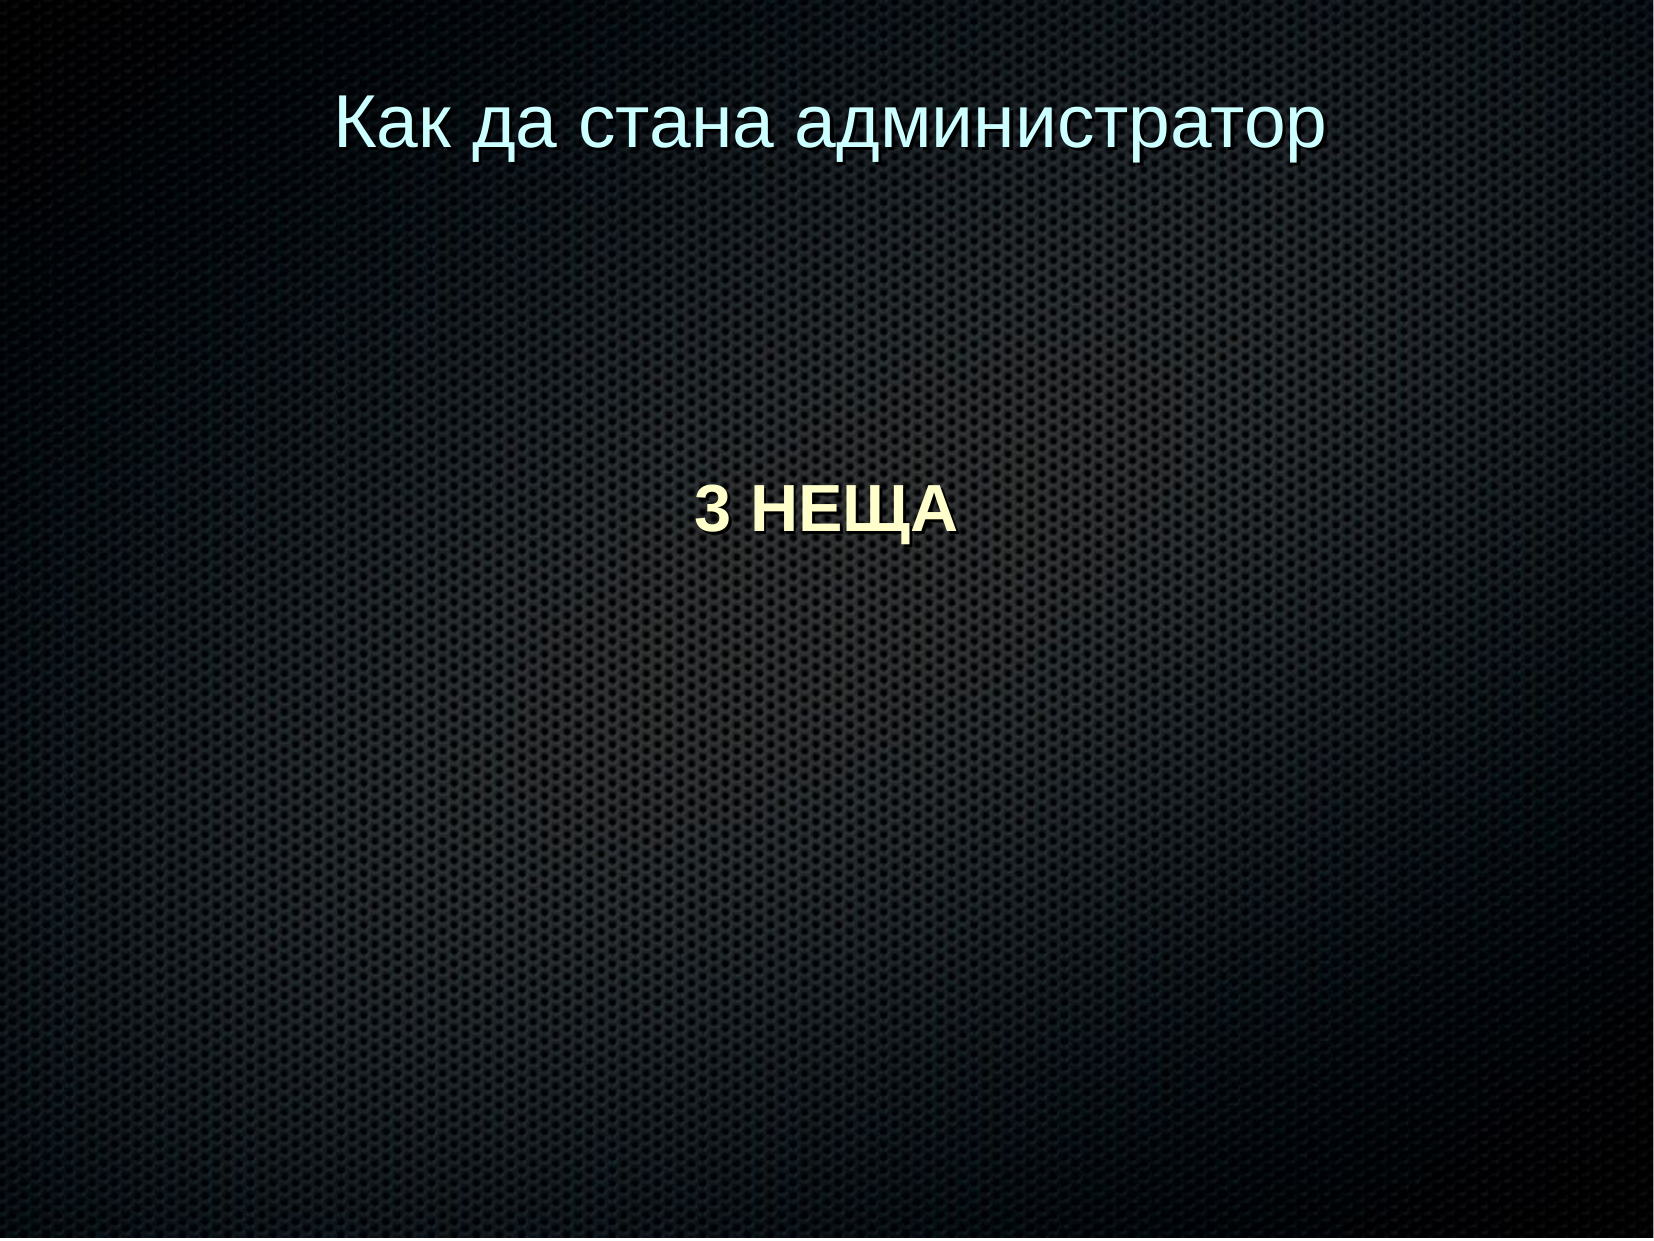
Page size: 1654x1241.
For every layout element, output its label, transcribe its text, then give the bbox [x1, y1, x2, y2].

list 3 НЕЩА [82, 262, 1571, 1148]
picture [0, 0, 1654, 1238]
title Как да стана администратор [86, 25, 1576, 218]
